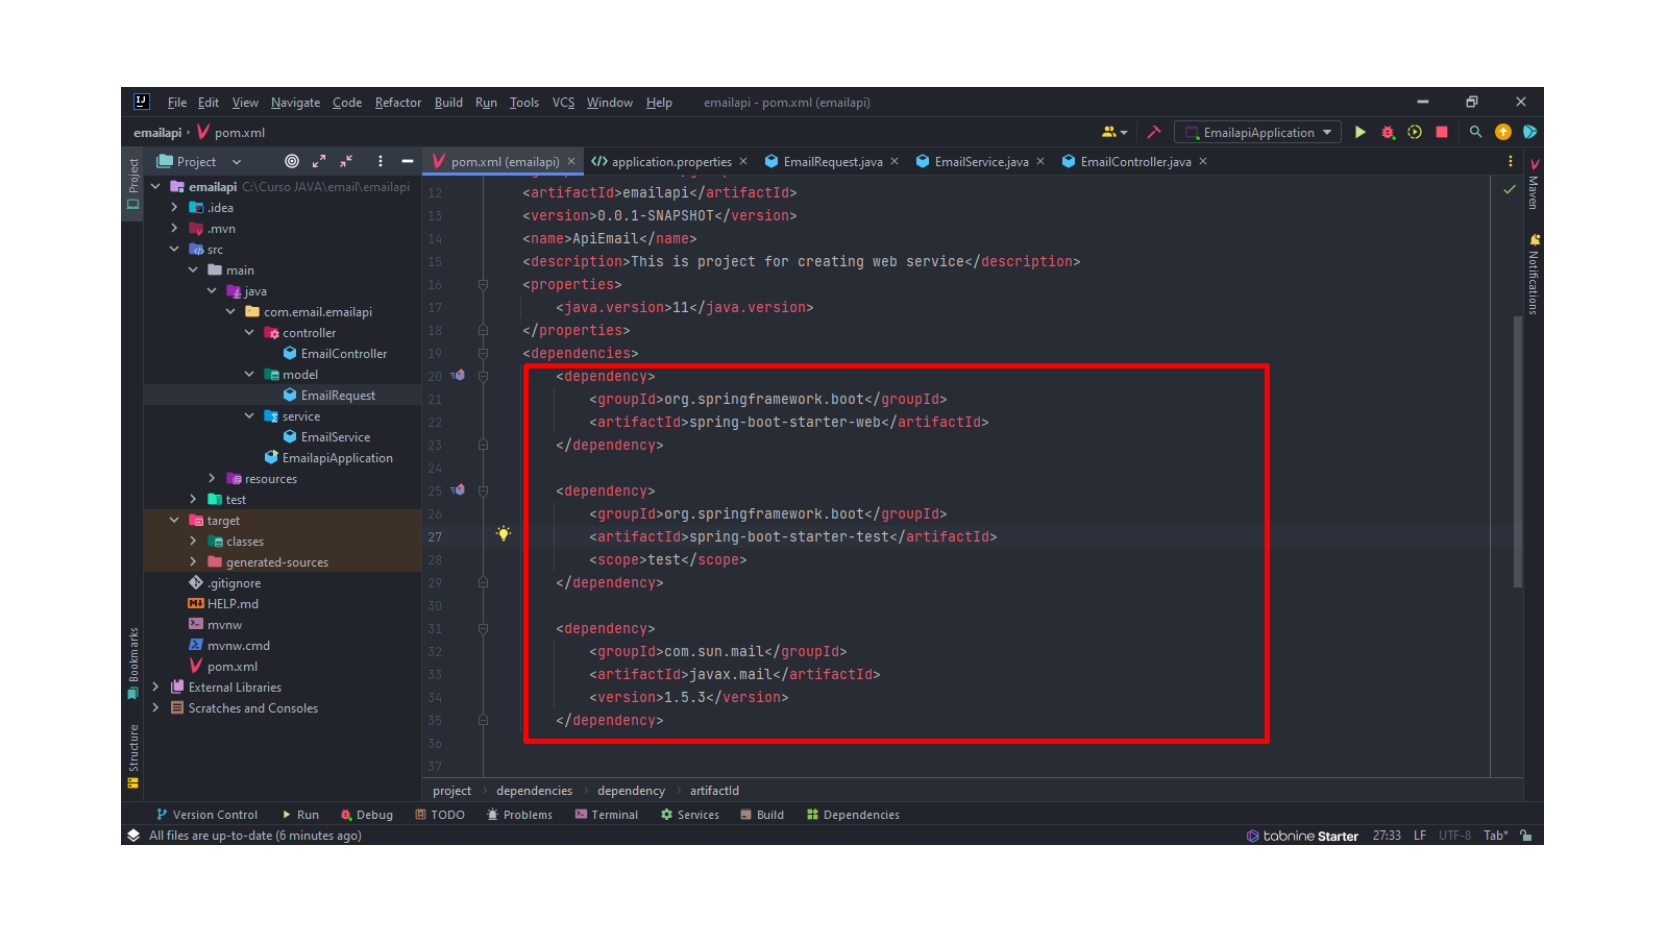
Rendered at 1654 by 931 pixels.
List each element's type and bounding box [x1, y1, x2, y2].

picture [121, 87, 1544, 845]
